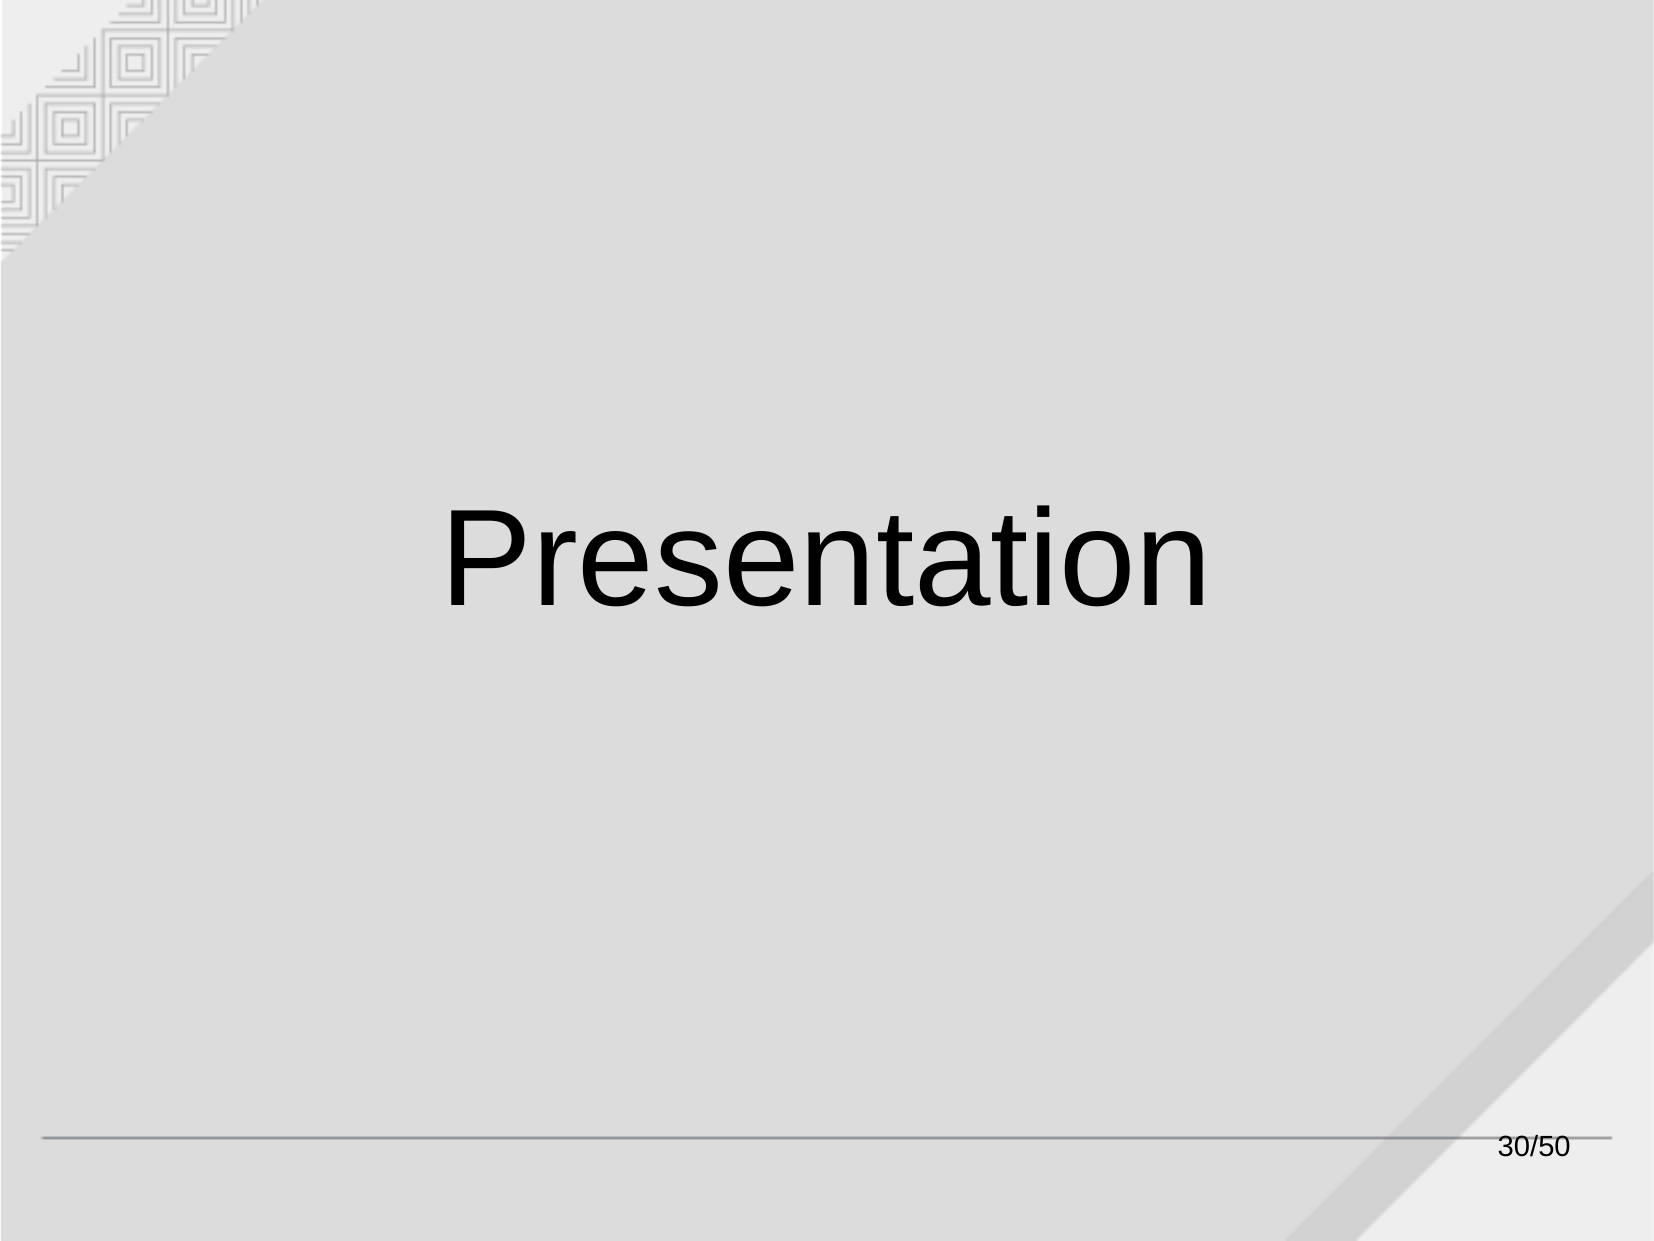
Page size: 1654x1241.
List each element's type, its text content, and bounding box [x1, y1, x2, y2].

title Presentation [82, 480, 1571, 635]
picture [0, 0, 1654, 1241]
